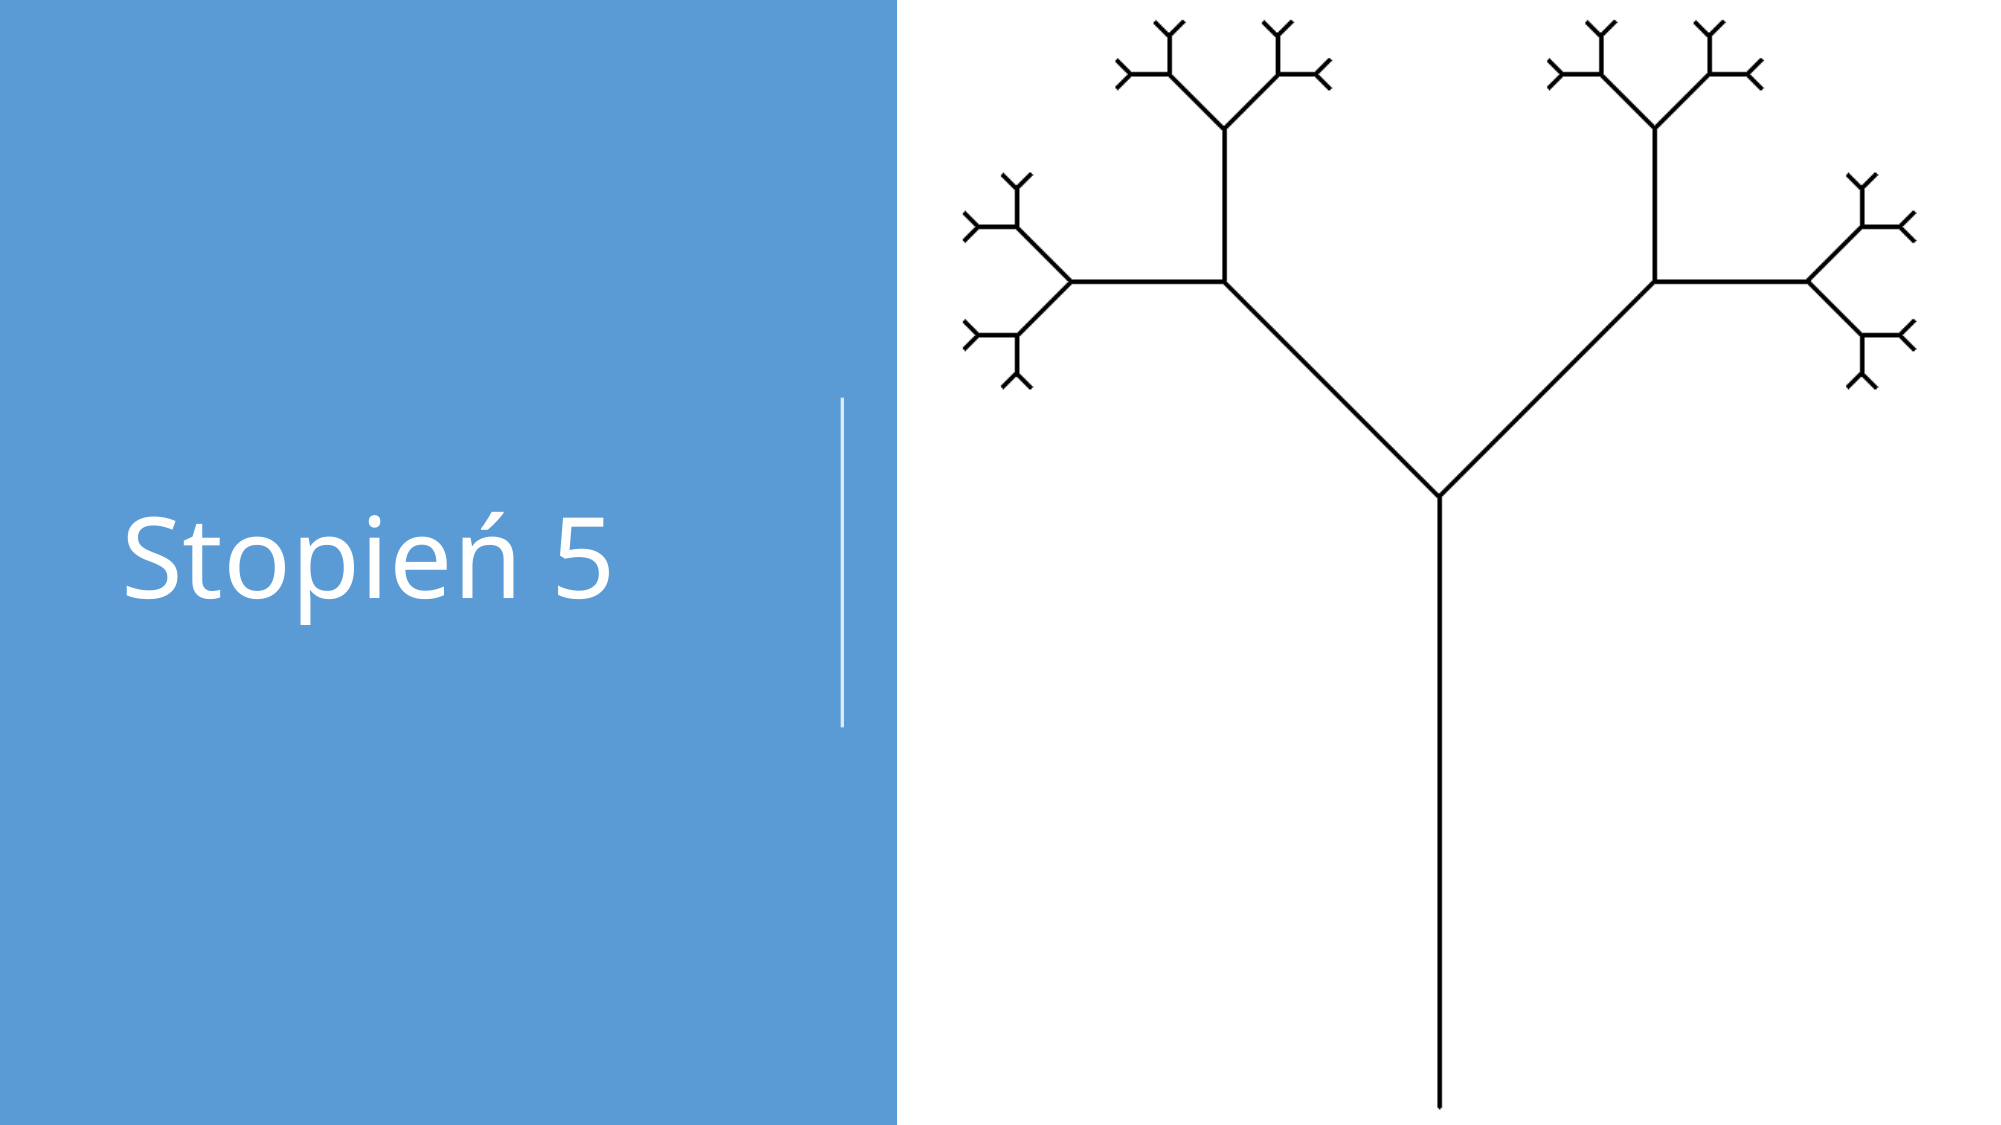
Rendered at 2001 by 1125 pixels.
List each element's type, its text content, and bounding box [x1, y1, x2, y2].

title Stopień 5 [106, 104, 791, 1021]
picture [948, 0, 1935, 1125]
text_box [0, 0, 897, 1125]
